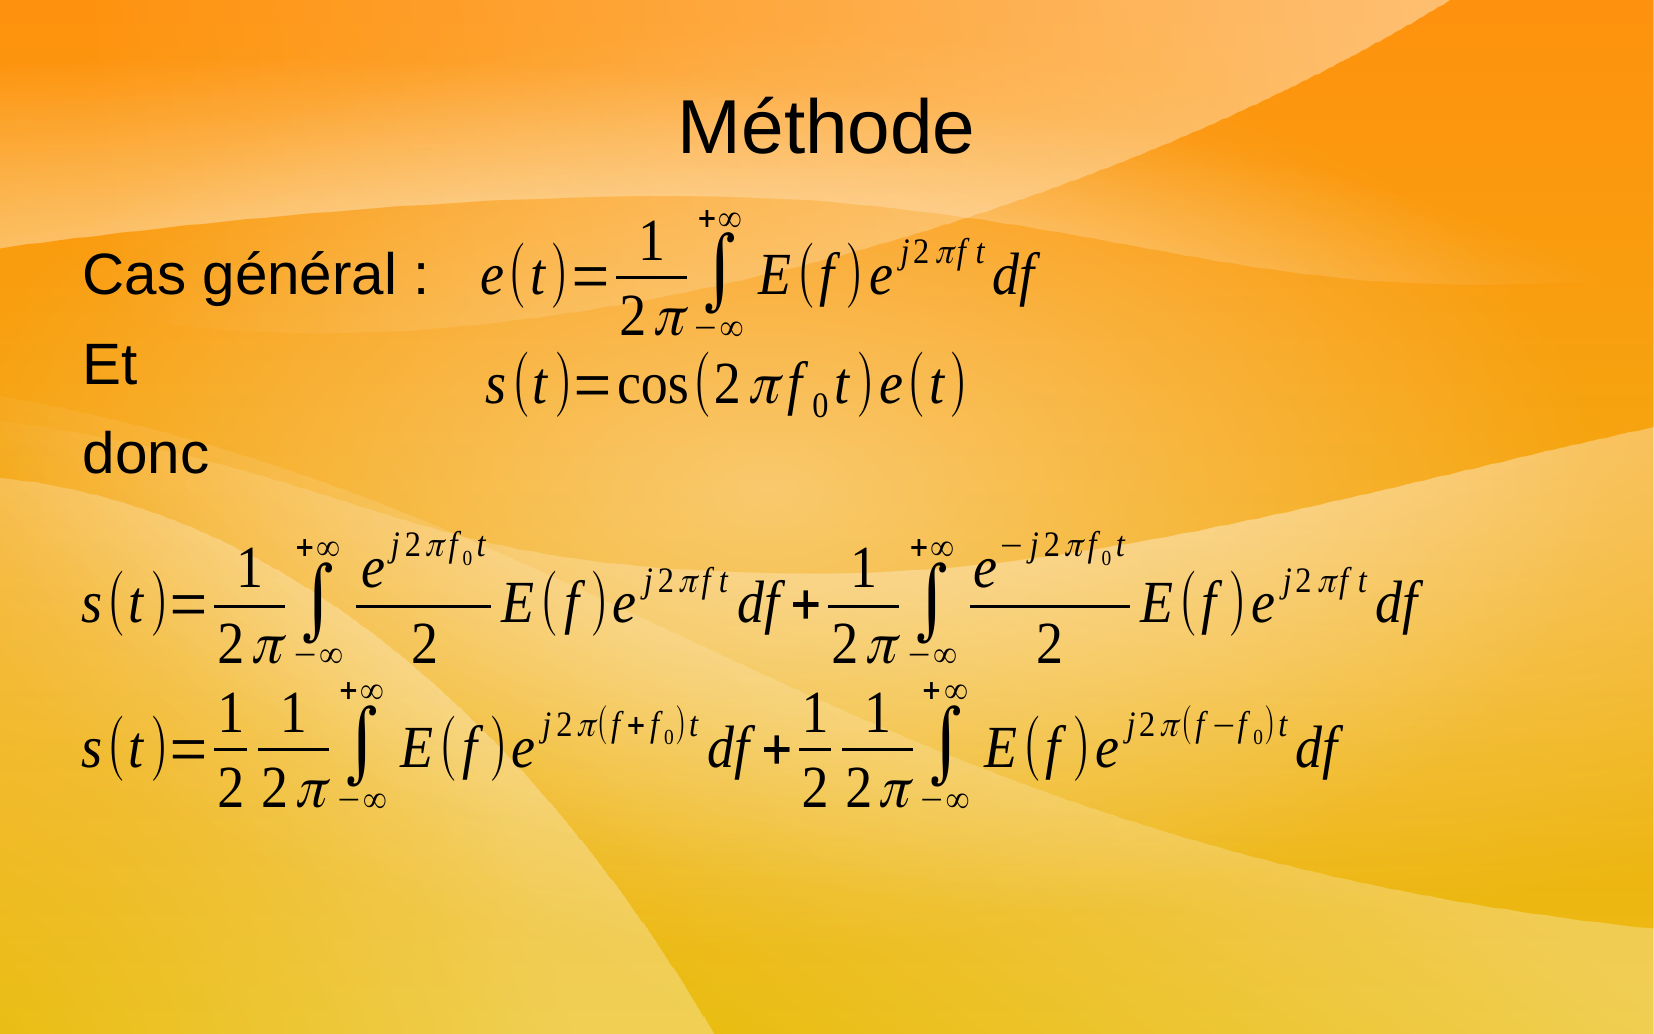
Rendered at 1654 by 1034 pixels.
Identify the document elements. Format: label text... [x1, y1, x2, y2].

list Cas général : Et donc [82, 241, 1571, 842]
title Méthode [82, 41, 1571, 214]
chart [472, 206, 1051, 425]
chart [73, 525, 1433, 677]
picture [0, 0, 1654, 1034]
chart [73, 679, 1353, 821]
